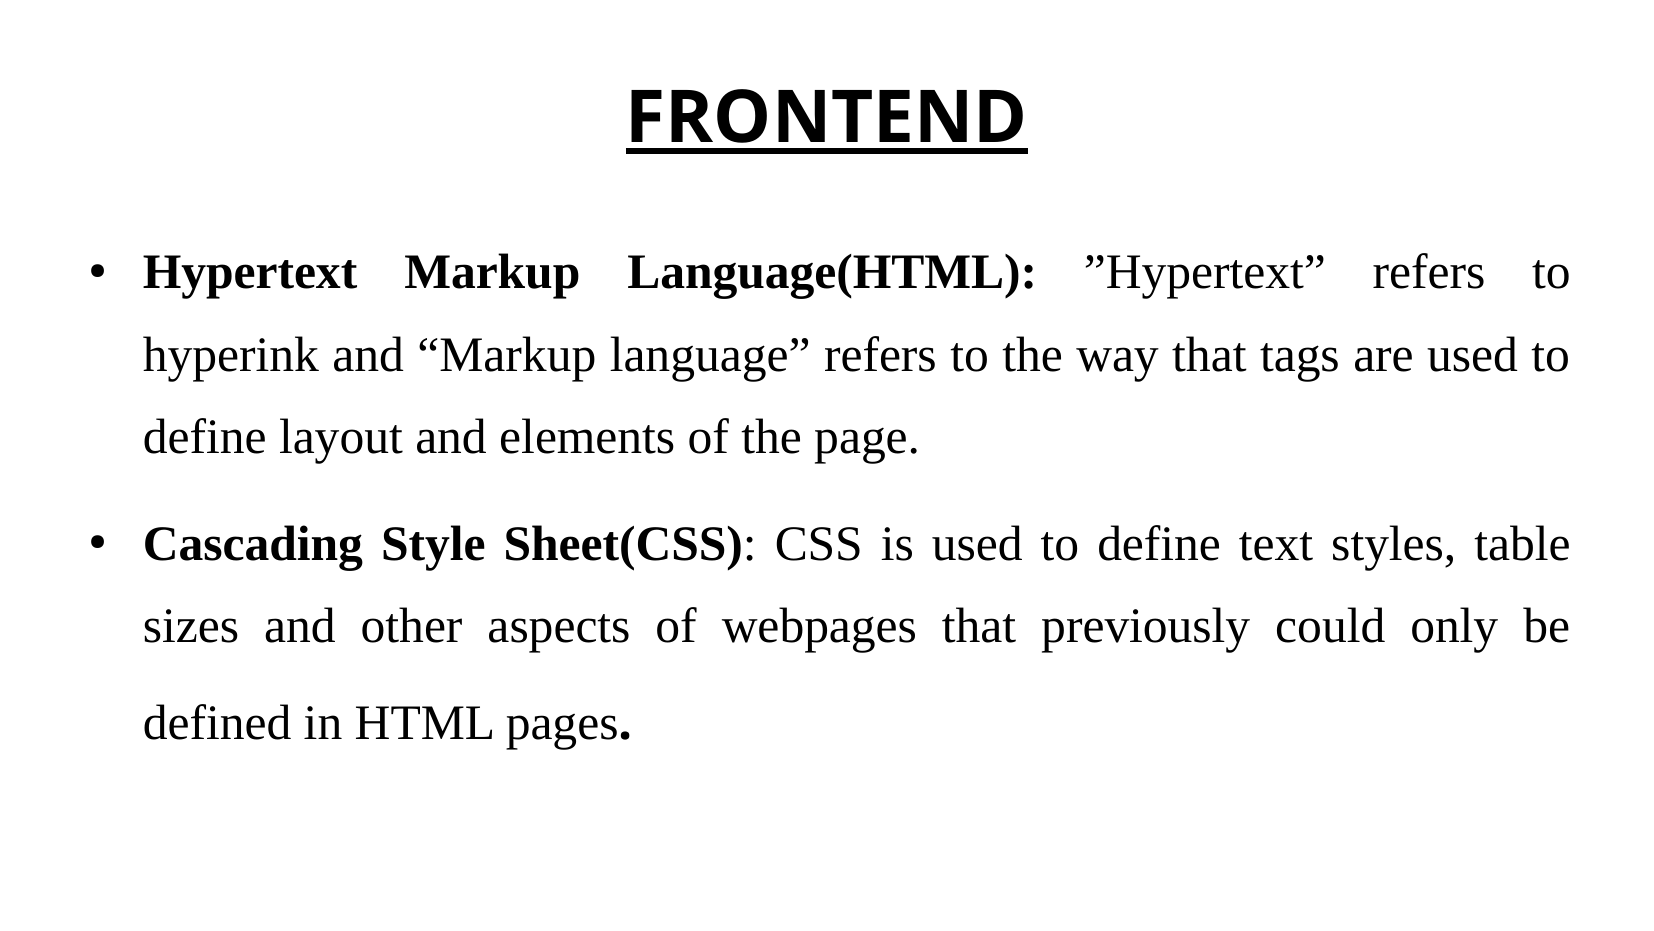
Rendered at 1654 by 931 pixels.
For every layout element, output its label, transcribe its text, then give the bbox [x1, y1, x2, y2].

title FRONTEND [82, 37, 1571, 193]
list Hypertext Markup Language(HTML): ”Hypertext” refers to hyperink and “Markup language” refers to the way that tags are used to define layout and elements of the page. Cascading Style Sheet(CSS): CSS is used to define text styles, table sizes and other aspects of webpages that previously could only be defined in HTML pages. [82, 217, 1571, 758]
